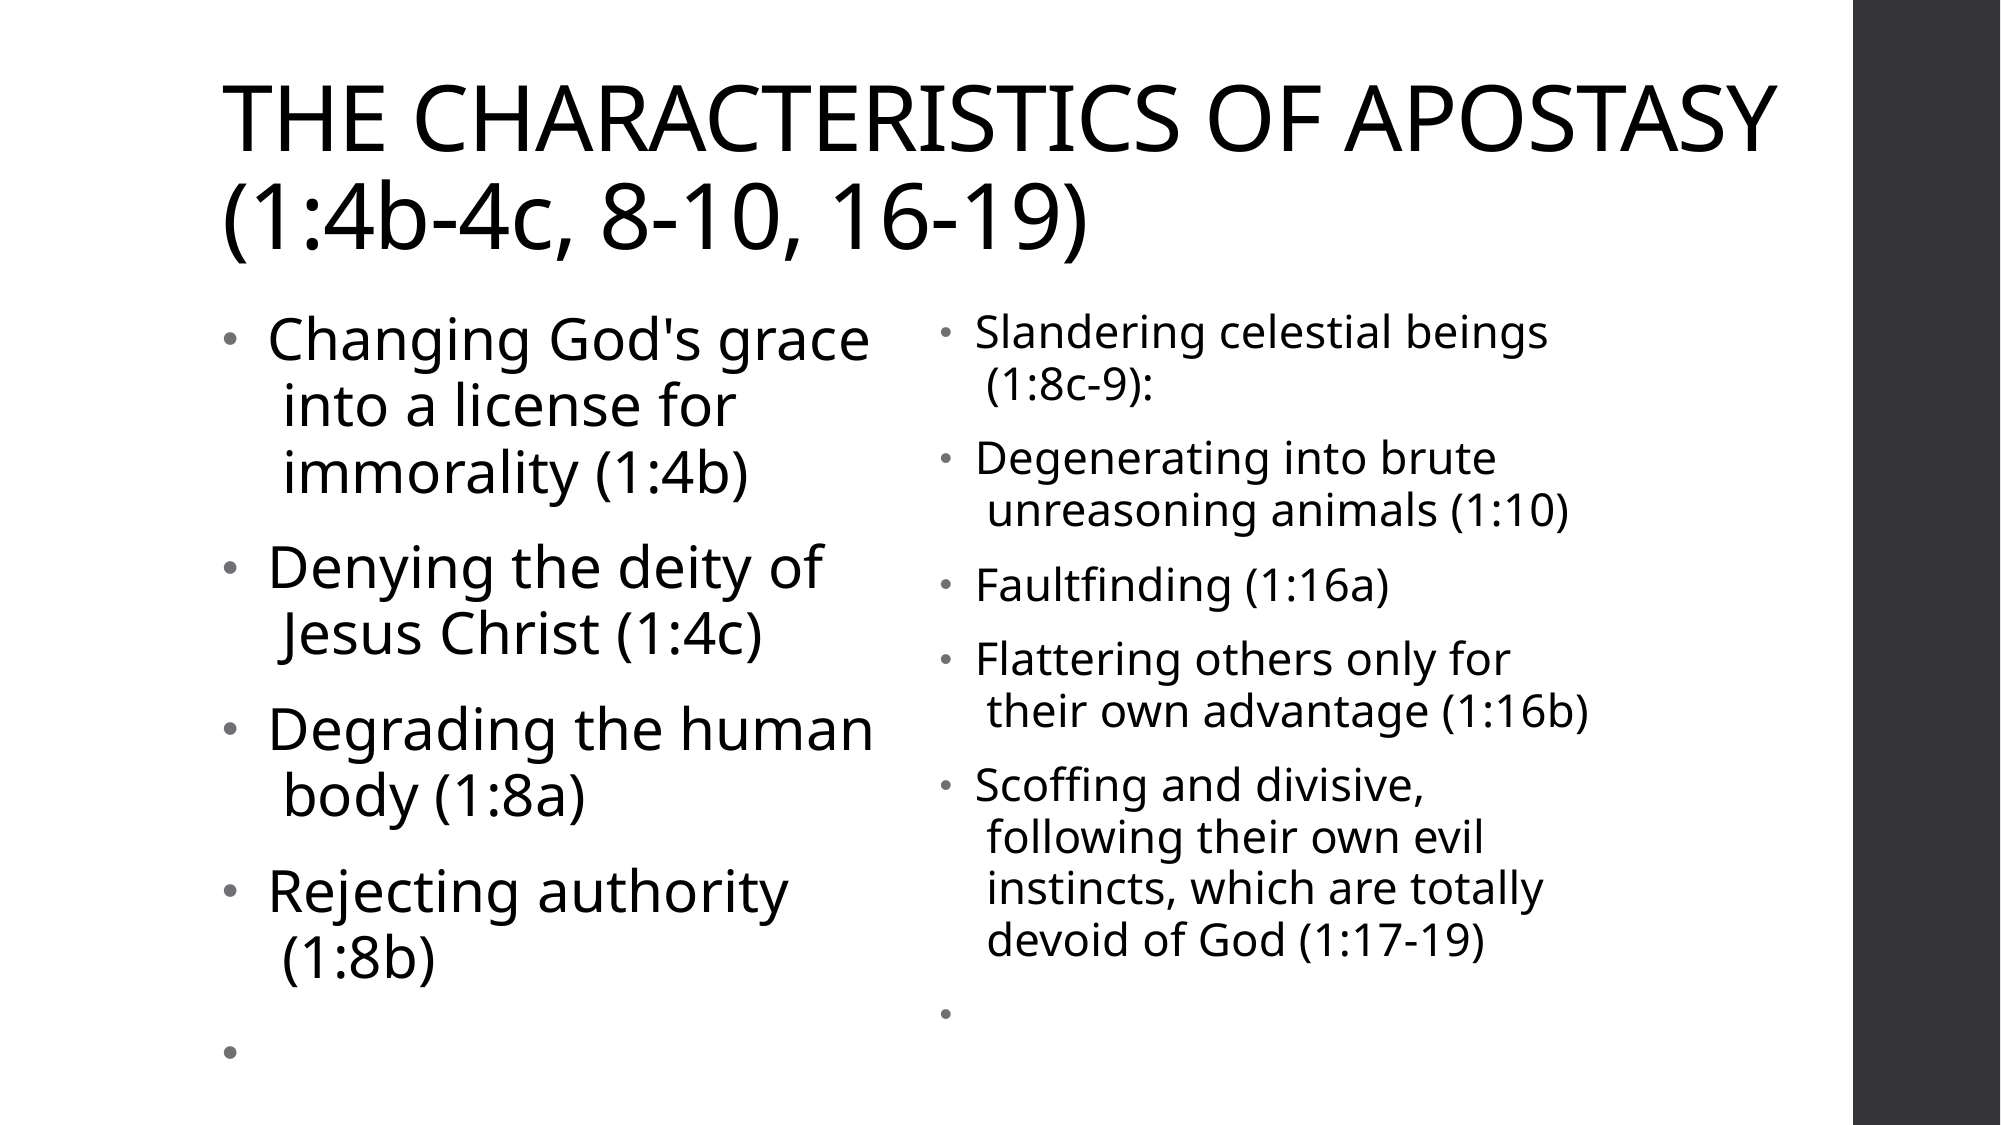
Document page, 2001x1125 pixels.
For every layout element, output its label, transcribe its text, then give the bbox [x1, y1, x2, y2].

list Changing God's grace into a license for immorality (1:4b) Denying the deity of Jesus Christ (1:4c) Degrading the human body (1:8a) Rejecting authority (1:8b) [207, 299, 900, 1014]
title THE CHARACTERISTICS OF APOSTASY (1:4b-4c, 8-10, 16-19) [206, 60, 1797, 278]
list Slandering celestial beings (1:8c-9): Degenerating into brute unreasoning animals (1:10) Faultfinding (1:16a) Flattering others only for their own advantage (1:16b) Scoffing and divisive, following their own evil instincts, which are totally devoid of God (1:17-19) [924, 299, 1617, 1014]
